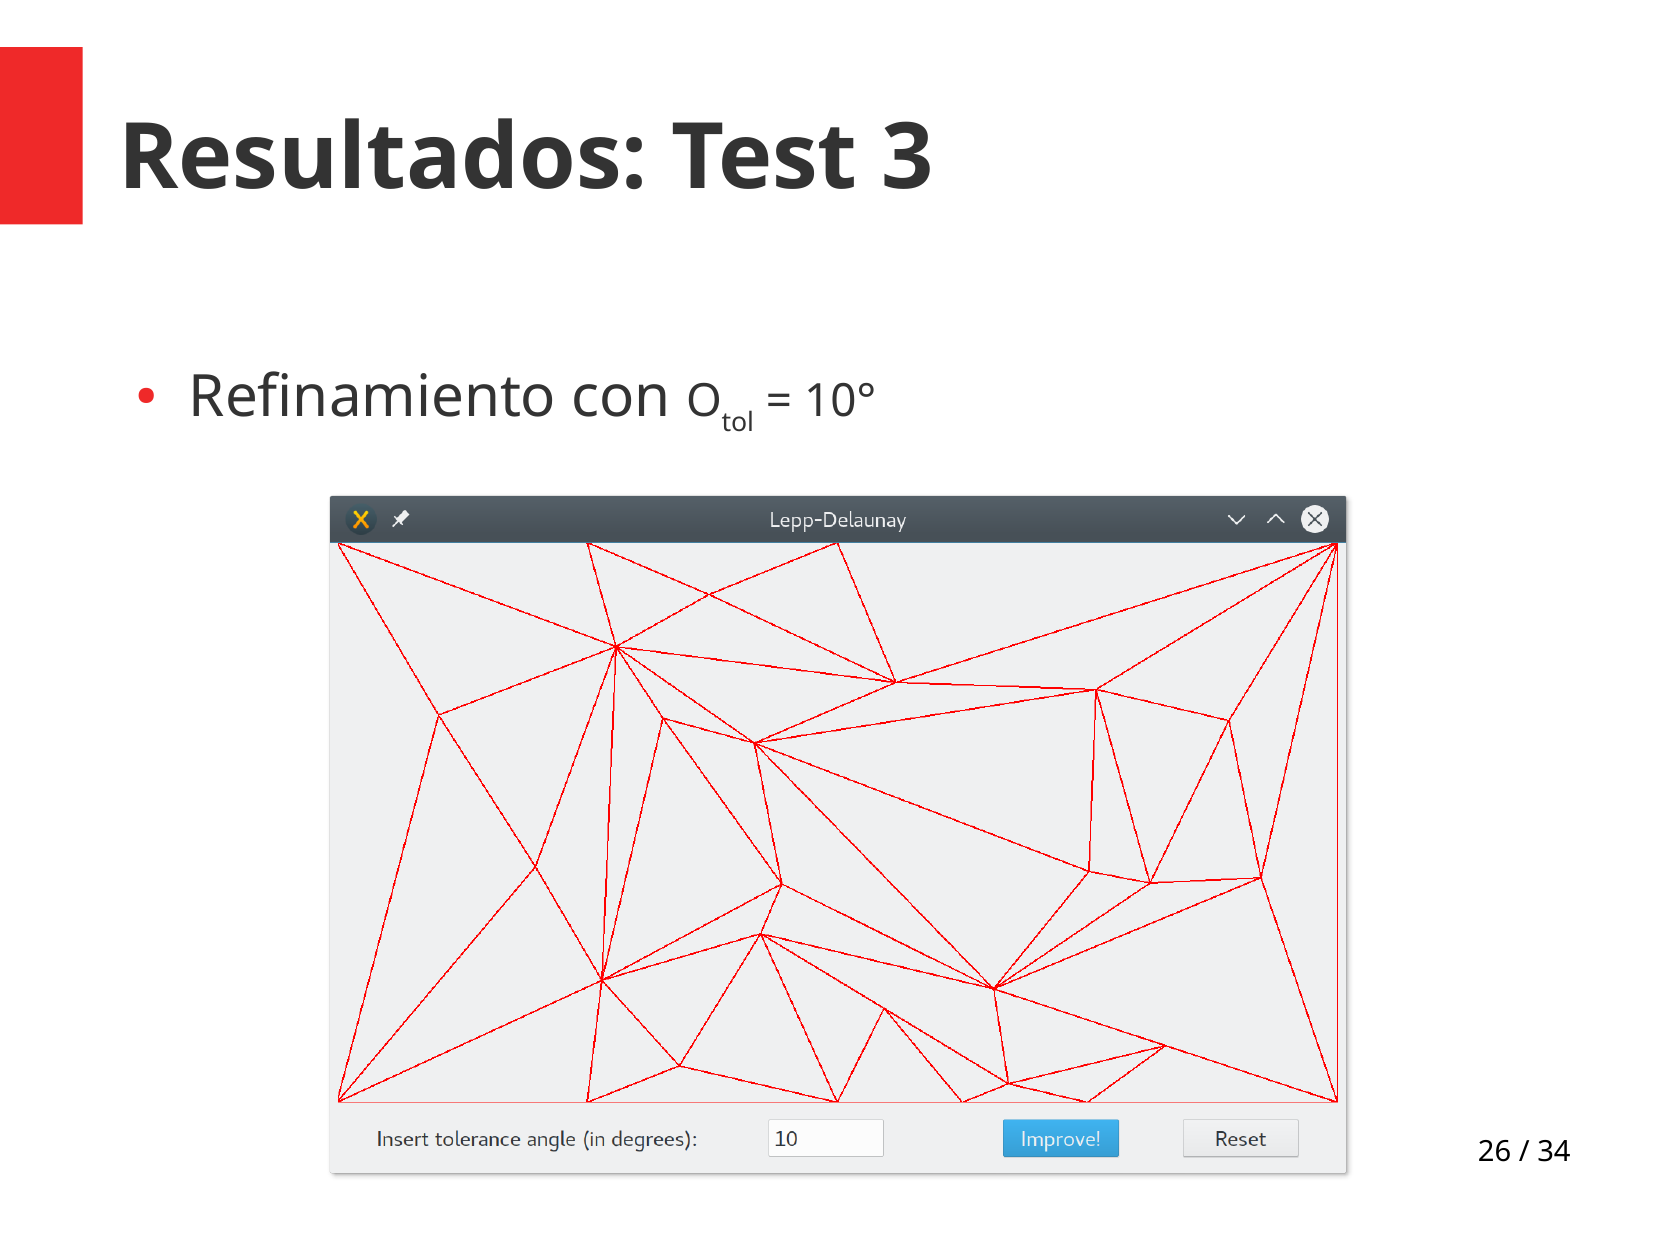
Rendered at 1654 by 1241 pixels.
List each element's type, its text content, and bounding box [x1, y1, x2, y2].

picture [324, 490, 1356, 1183]
list Refinamiento con Otol = 10° [118, 354, 1536, 1074]
title Resultados: Test 3 [118, 49, 1571, 257]
